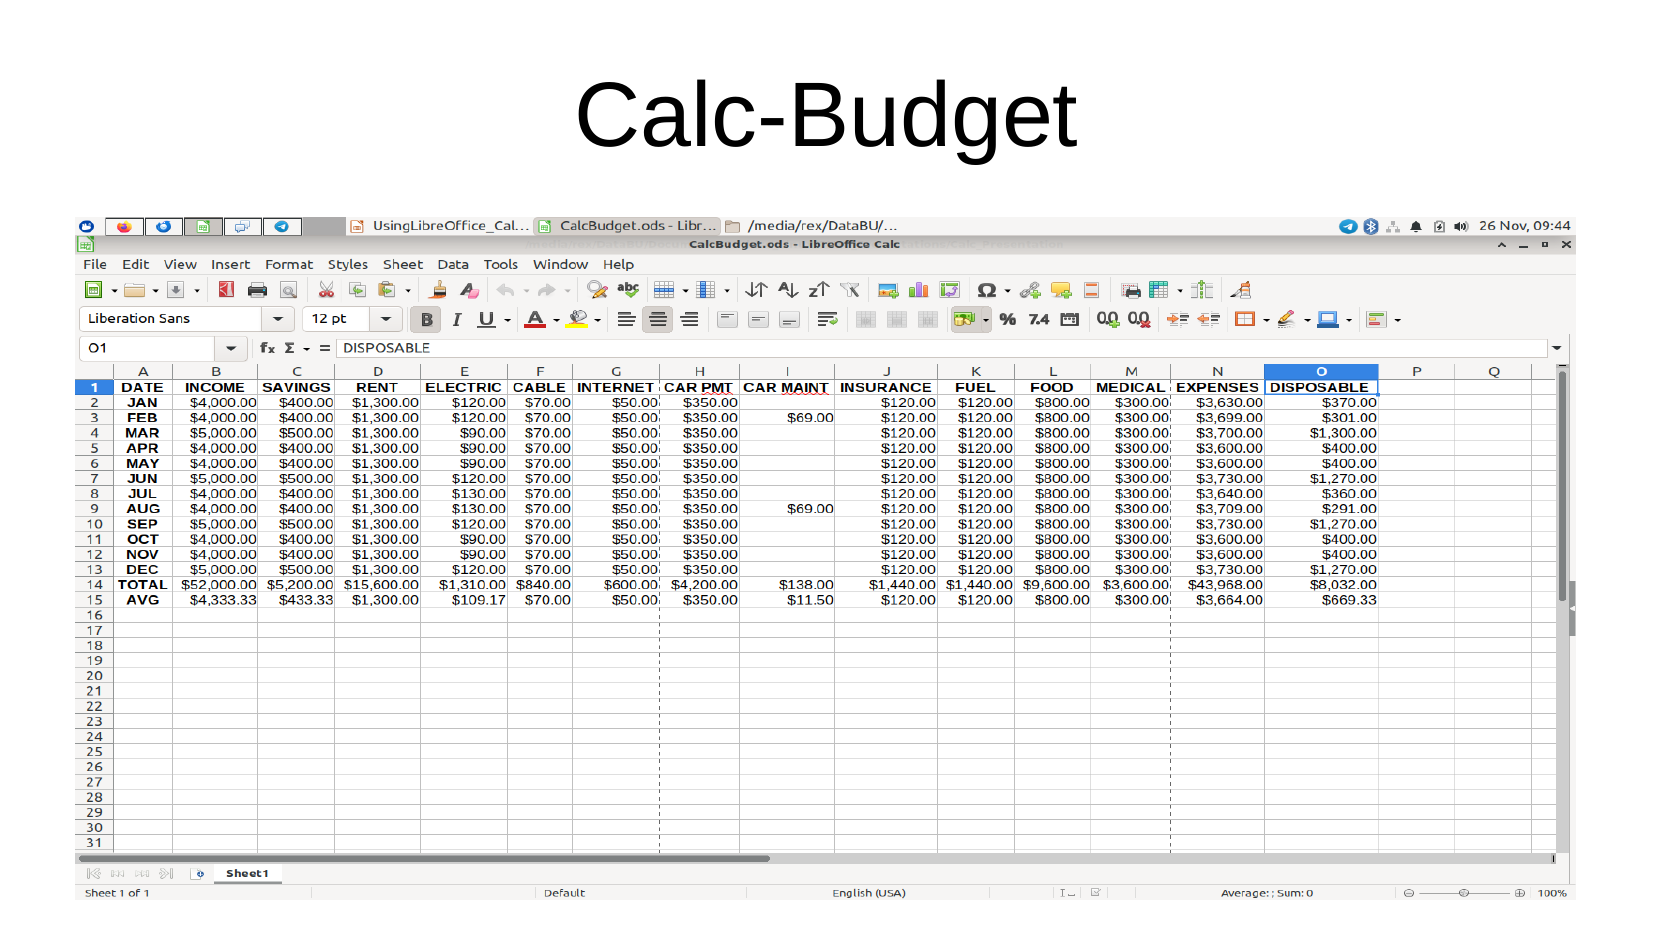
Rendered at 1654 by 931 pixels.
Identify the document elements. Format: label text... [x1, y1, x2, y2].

picture [75, 217, 1576, 901]
title Calc-Budget [82, 37, 1571, 193]
